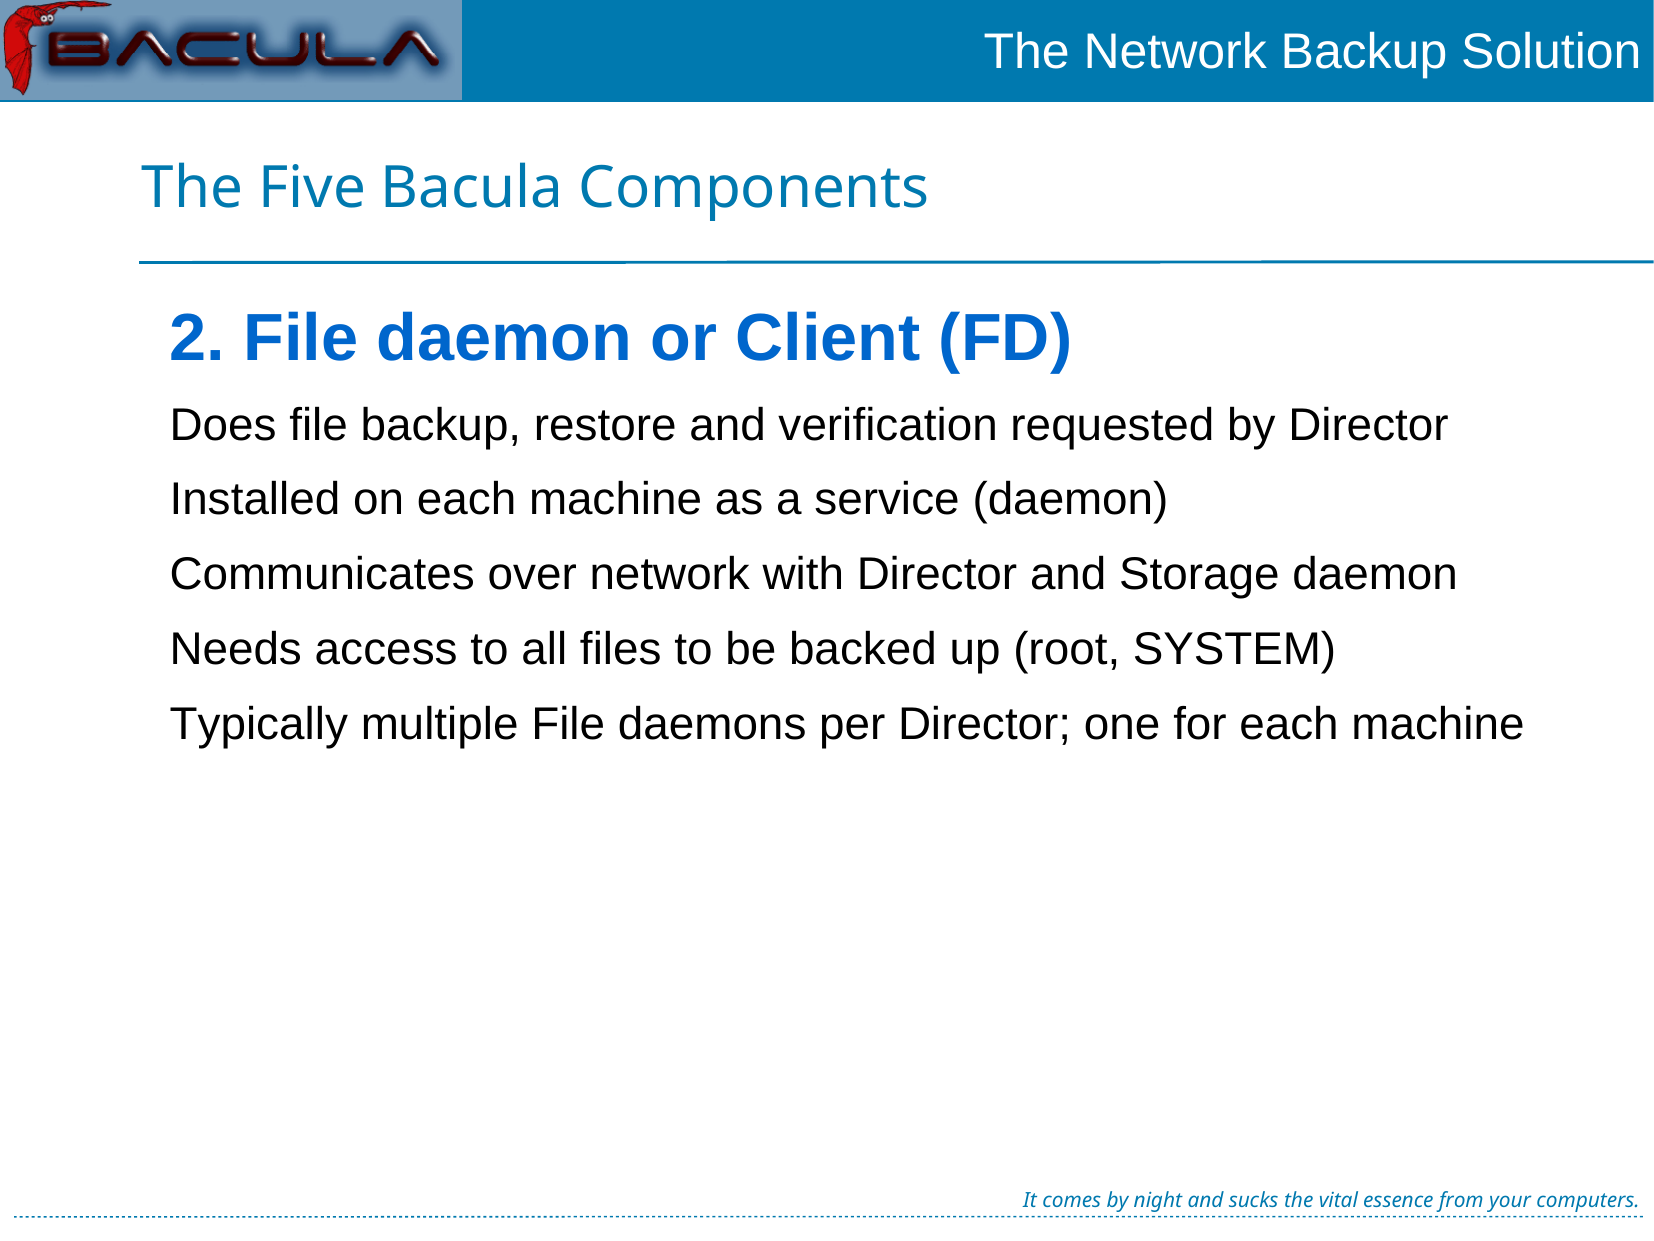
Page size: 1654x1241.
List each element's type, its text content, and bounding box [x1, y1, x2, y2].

picture [0, 0, 461, 99]
list 2. File daemon or Client (FD) Does file backup, restore and verification requested by Director Installed on each machine as a service (daemon) Communicates over network with Director and Storage daemon Needs access to all files to be backed up (root, SYSTEM) Typically multiple File daemons per Director; one for each machine [75, 300, 1576, 1095]
title The Five Bacula Components [141, 112, 1501, 226]
